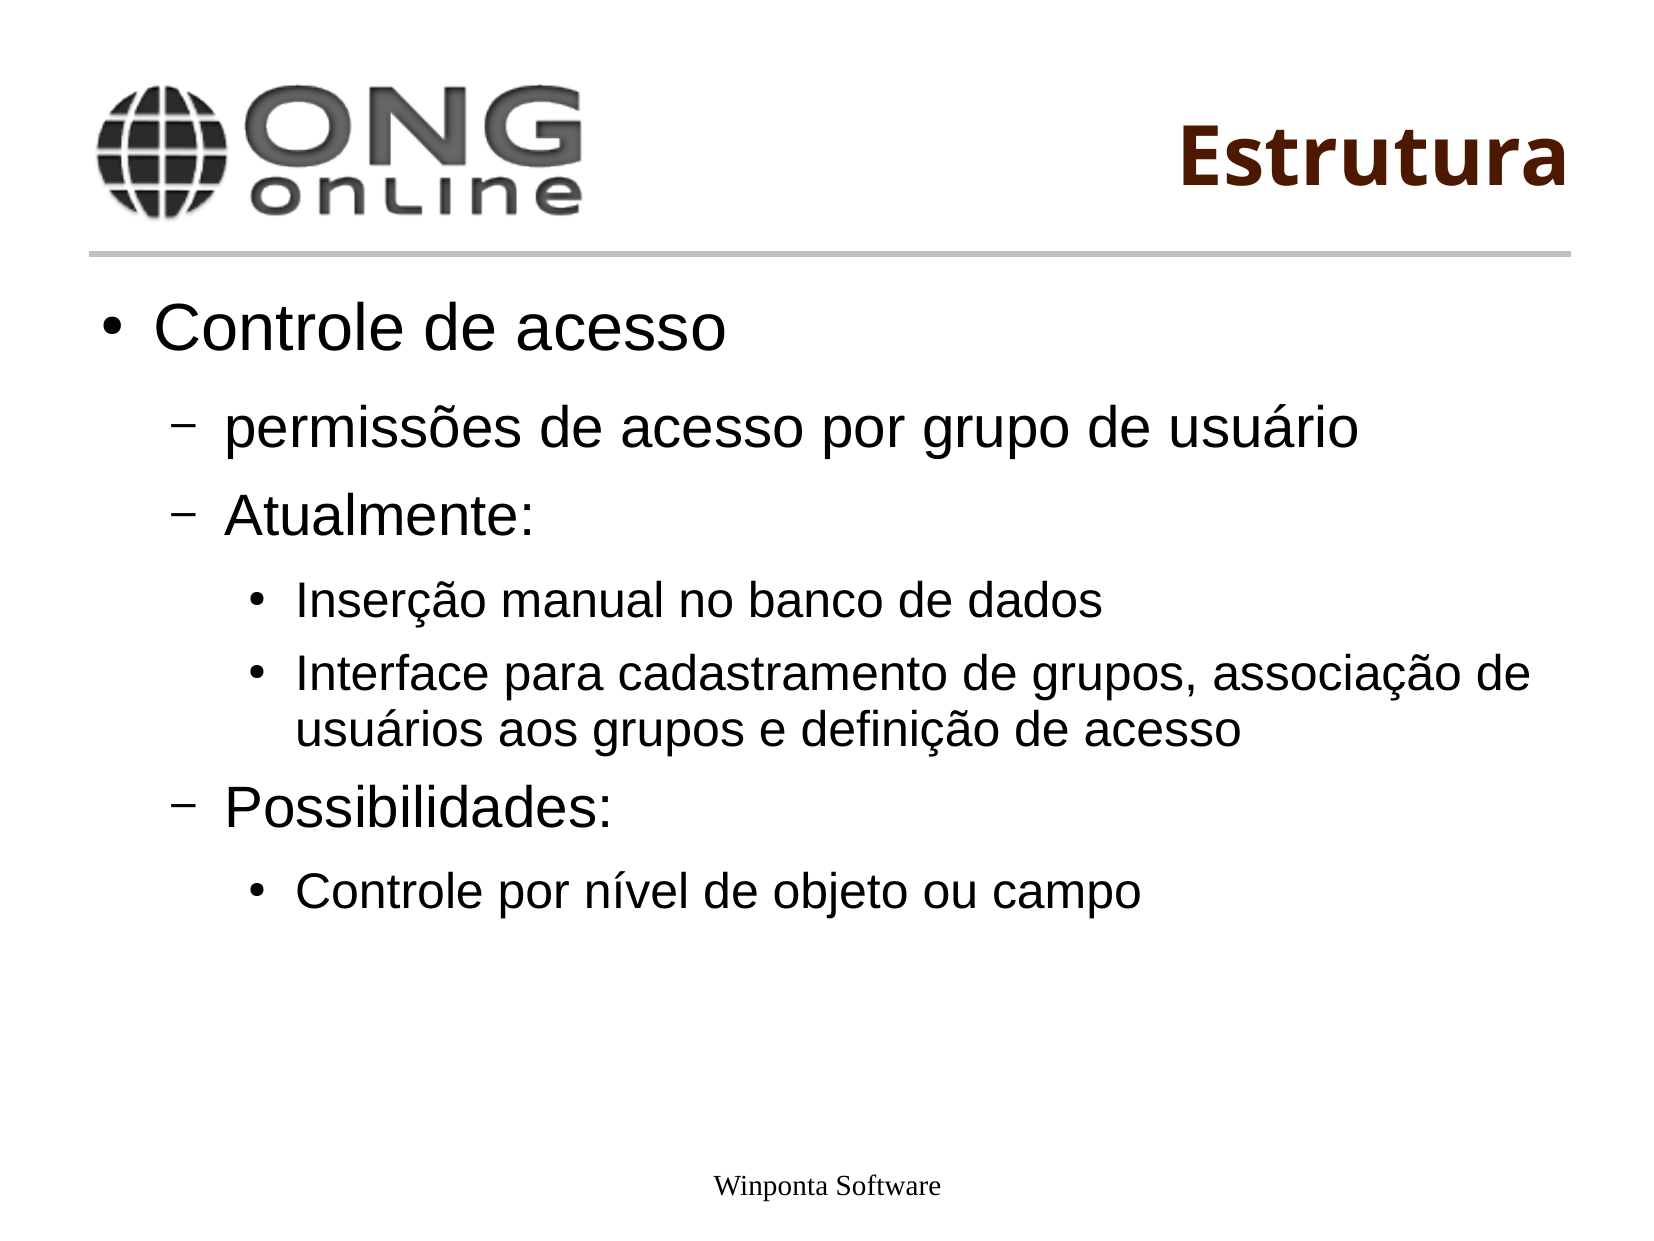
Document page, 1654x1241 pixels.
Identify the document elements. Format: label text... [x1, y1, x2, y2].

title Estrutura [82, 49, 1571, 257]
list Controle de acesso permissões de acesso por grupo de usuário Atualmente: Inserção manual no banco de dados Interface para cadastramento de grupos, associação de usuários aos grupos e definição de acesso Possibilidades: Controle por nível de objeto ou campo [82, 290, 1538, 1158]
